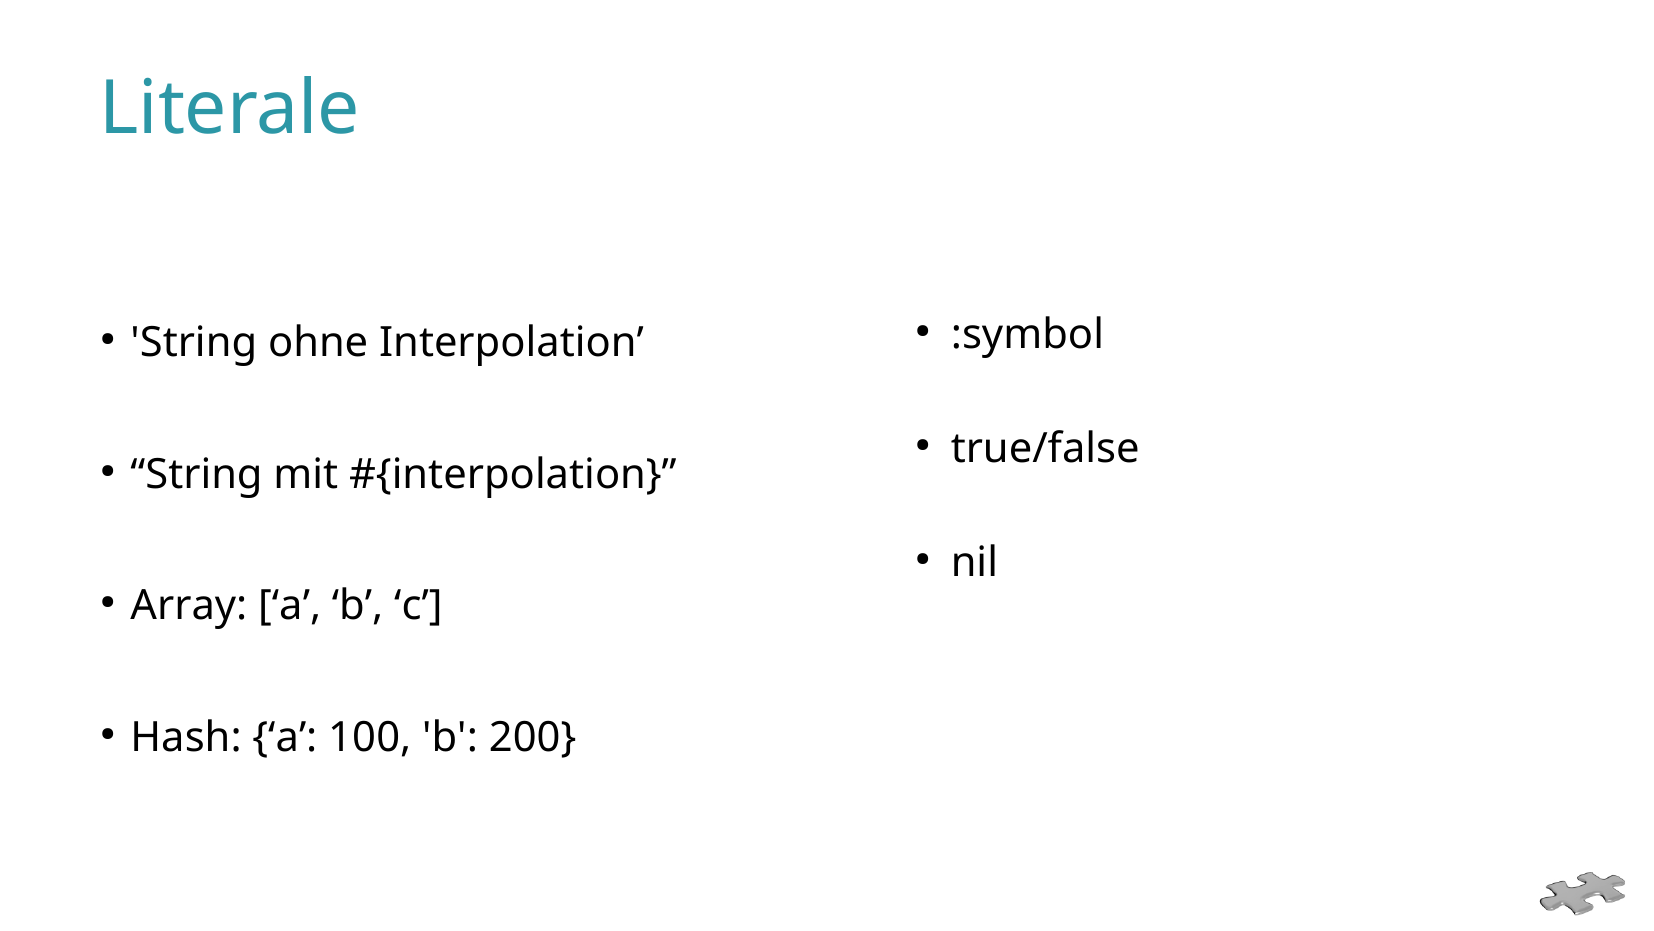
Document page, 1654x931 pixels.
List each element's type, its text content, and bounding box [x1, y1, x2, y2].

title Literale [99, 54, 1535, 154]
text_box :symbol true/false nil [909, 303, 1306, 579]
picture [1539, 871, 1626, 916]
list 'String ohne Interpolation’ “String mit #{interpolation}” Array: [‘a’, ‘b’, ‘c’] Hash: {‘a’: 100, 'b': 200} [100, 311, 682, 751]
